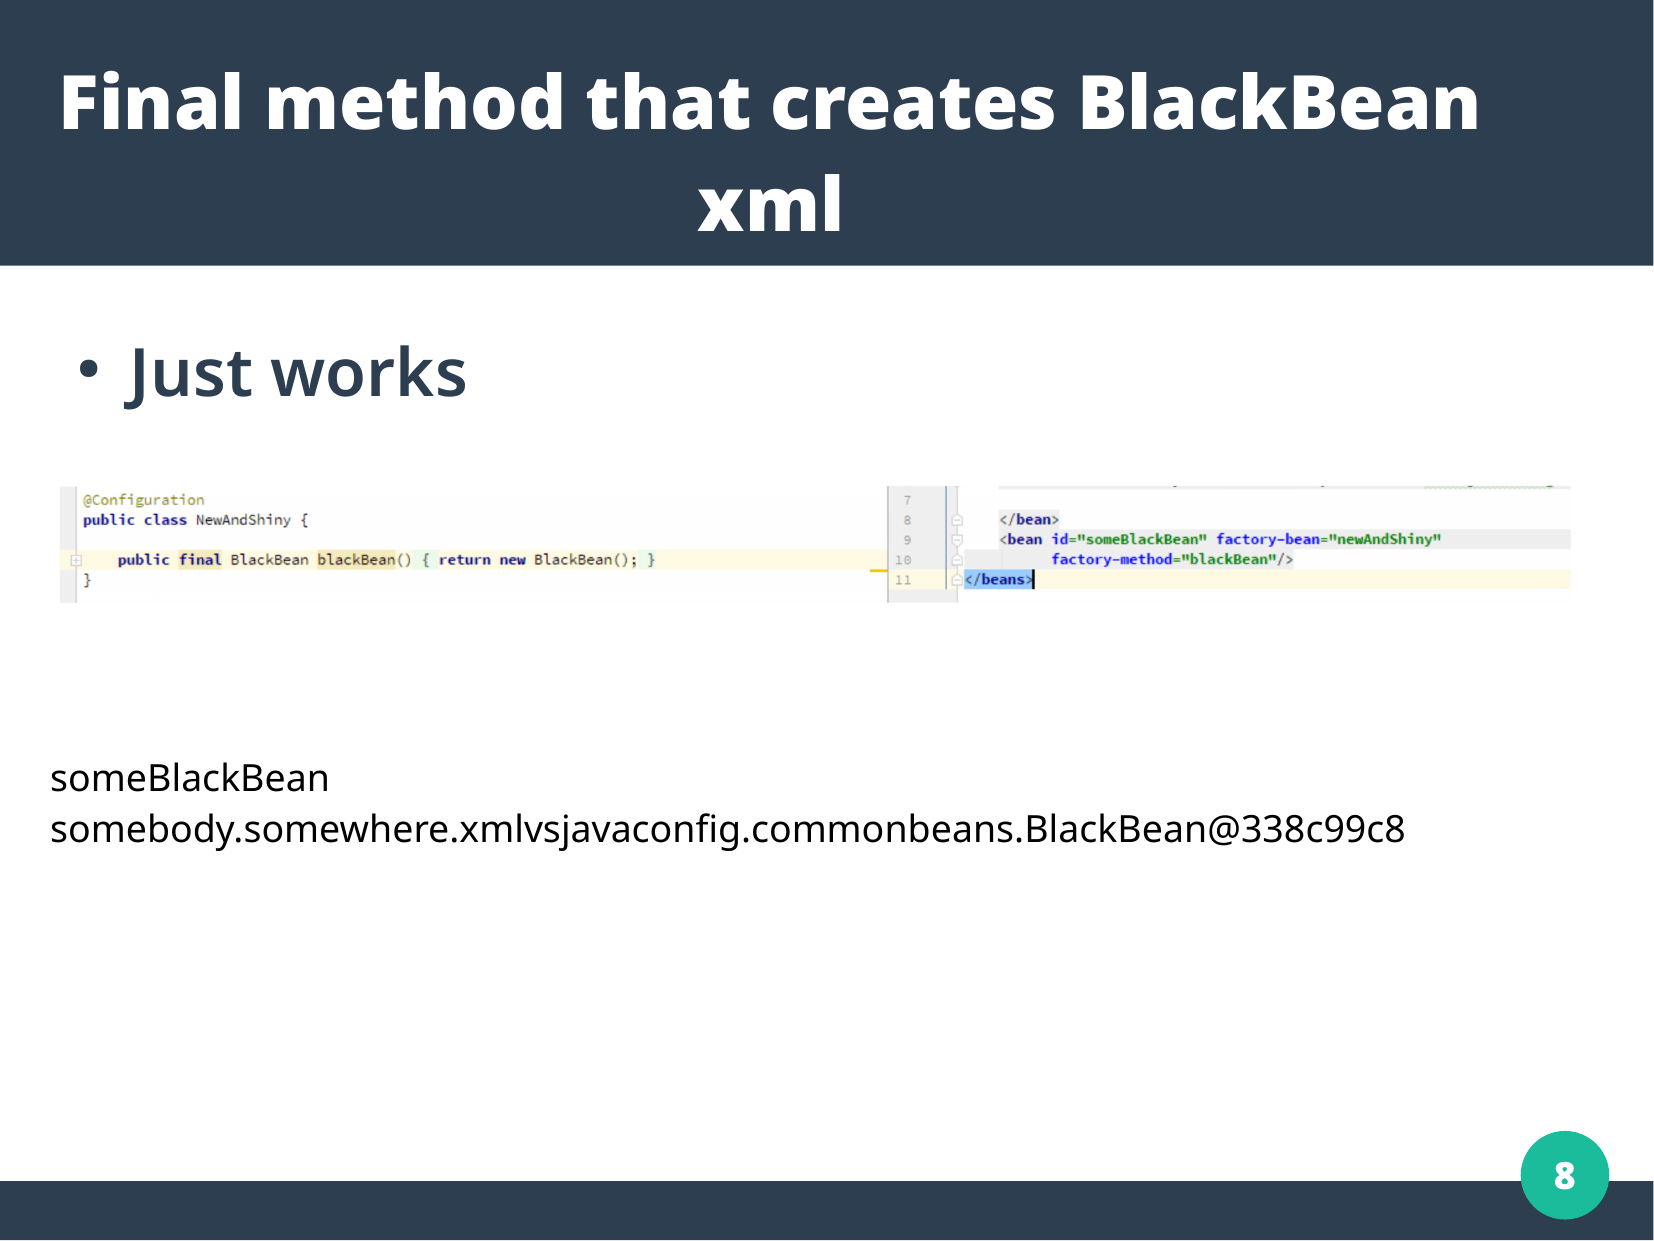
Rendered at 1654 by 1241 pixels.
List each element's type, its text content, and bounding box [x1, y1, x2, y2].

text_box someBlackBean somebody.somewhere.xmlvsjavaconfig.commonbeans.BlackBean@338c99c8 [35, 744, 1571, 807]
picture [59, 485, 1571, 603]
title Final method that creates BlackBean xml [59, 49, 1595, 207]
list Just works [59, 324, 1595, 1152]
